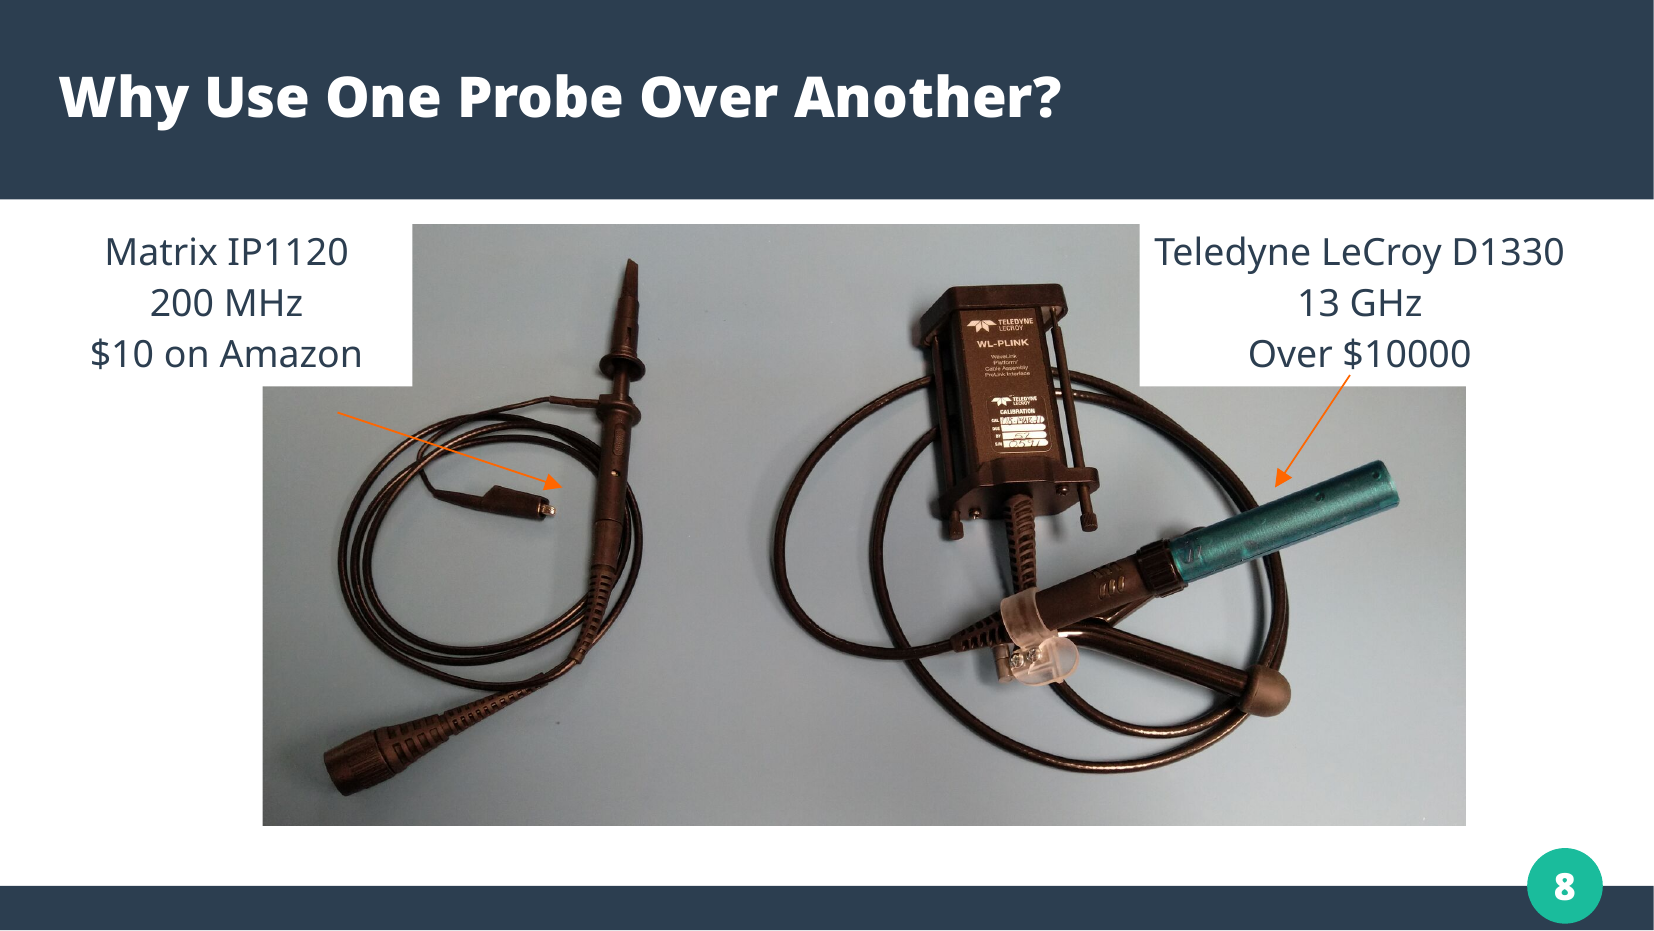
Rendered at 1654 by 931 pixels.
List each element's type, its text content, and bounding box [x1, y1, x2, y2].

picture [262, 224, 1466, 826]
title Why Use One Probe Over Another? [59, 37, 1595, 155]
text_box Matrix IP1120 200 MHz $10 on Amazon [75, 229, 413, 376]
text_box Teledyne LeCroy D1330 13 GHz Over $10000 [1139, 229, 1613, 376]
